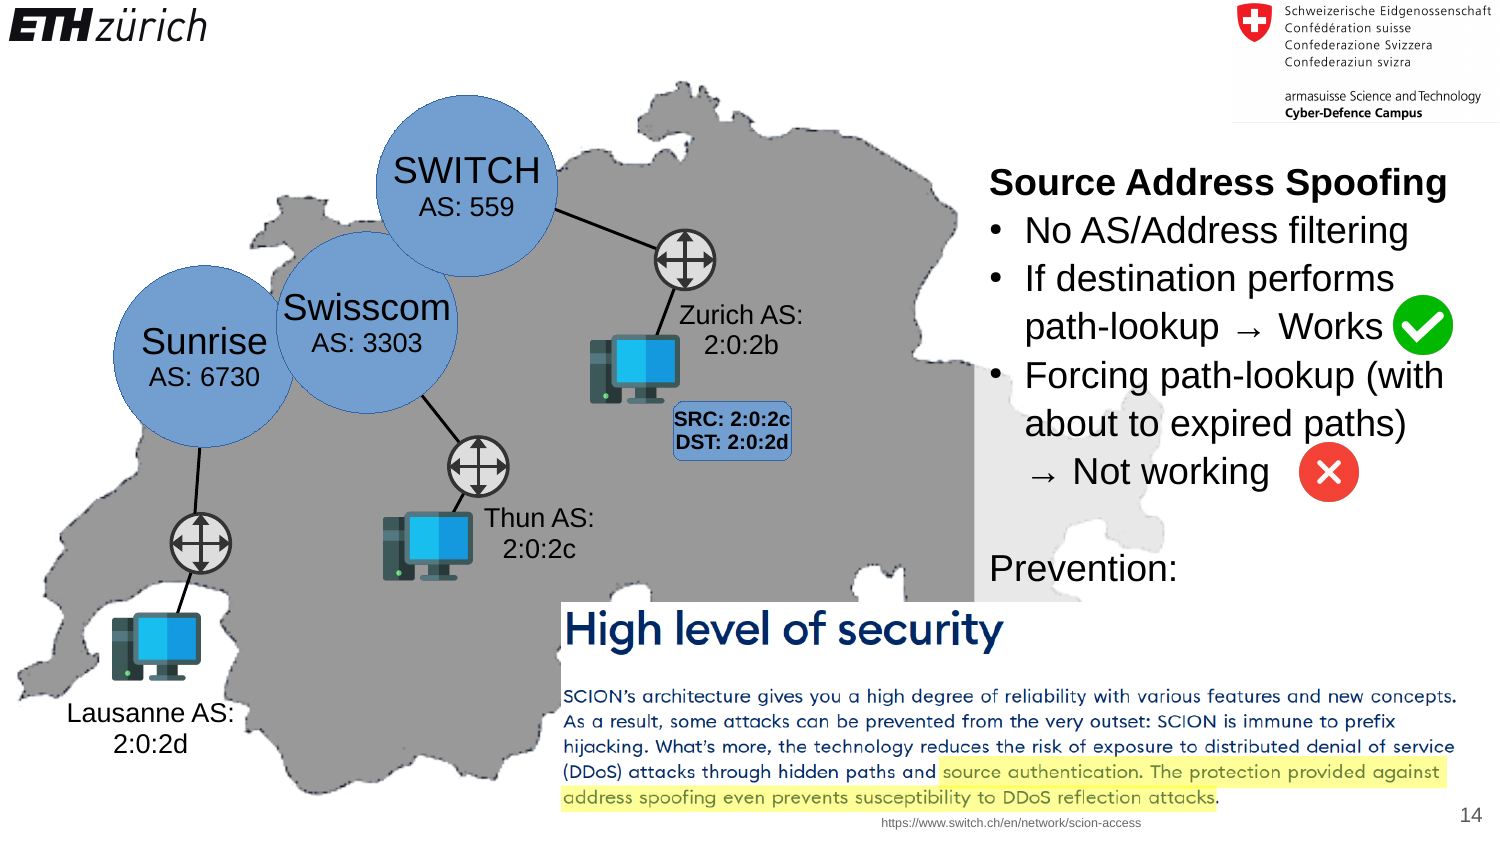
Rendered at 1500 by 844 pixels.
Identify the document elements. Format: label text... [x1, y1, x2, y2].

picture [1393, 295, 1453, 355]
picture [1232, 0, 1500, 123]
text_box Zurich AS: 2:0:2b [638, 292, 844, 368]
text_box Lausanne AS: 2:0:2d [47, 690, 254, 767]
text_box Swisscom AS: 3303 [276, 231, 458, 414]
text_box [171, 513, 231, 573]
text_box [448, 437, 508, 496]
text_box Source Address Spoofing No AS/Address filtering If destination performs path-lookup → Works Forcing path-lookup (with about to expired paths) → Not working Prevention: [974, 147, 1477, 621]
text_box [655, 230, 715, 290]
text_box Thun AS: 2:0:2c [437, 496, 642, 572]
picture [8, 8, 207, 42]
text_box SWITCH AS: 559 [376, 95, 558, 277]
picture [0, 76, 1462, 844]
text_box [561, 755, 1447, 813]
text_box Sunrise AS: 6730 [113, 265, 293, 448]
text_box https://www.switch.ch/en/network/scion-access [715, 809, 1307, 844]
picture [1299, 442, 1359, 502]
text_box SRC: 2:0:2c DST: 2:0:2d [673, 401, 792, 461]
